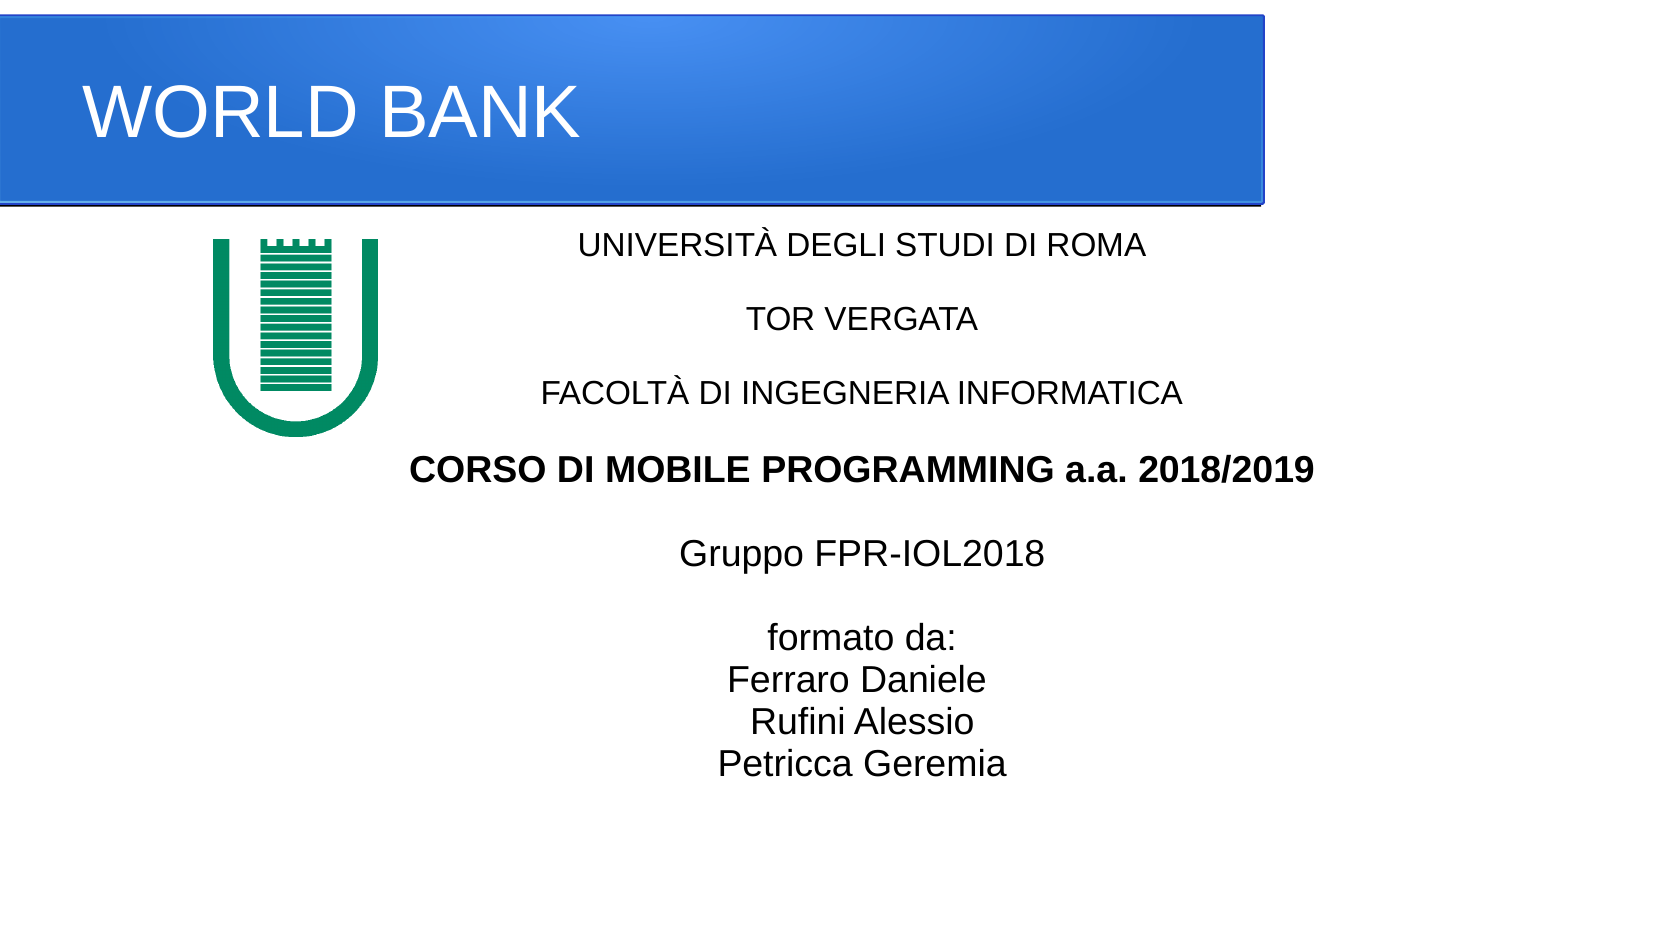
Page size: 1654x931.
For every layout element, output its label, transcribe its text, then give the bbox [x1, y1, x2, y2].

picture [213, 239, 378, 438]
title WORLD BANK [82, 35, 1235, 189]
subtitle UNIVERSITÀ DEGLI STUDI DI ROMA TOR VERGATA FACOLTÀ DI INGEGNERIA INFORMATICA CORSO DI MOBILE PROGRAMMING a.a. 2018/2019 Gruppo FPR-IOL2018 formato da: Ferraro Daniele Rufini Alessio Petricca Geremia [153, 226, 1571, 827]
